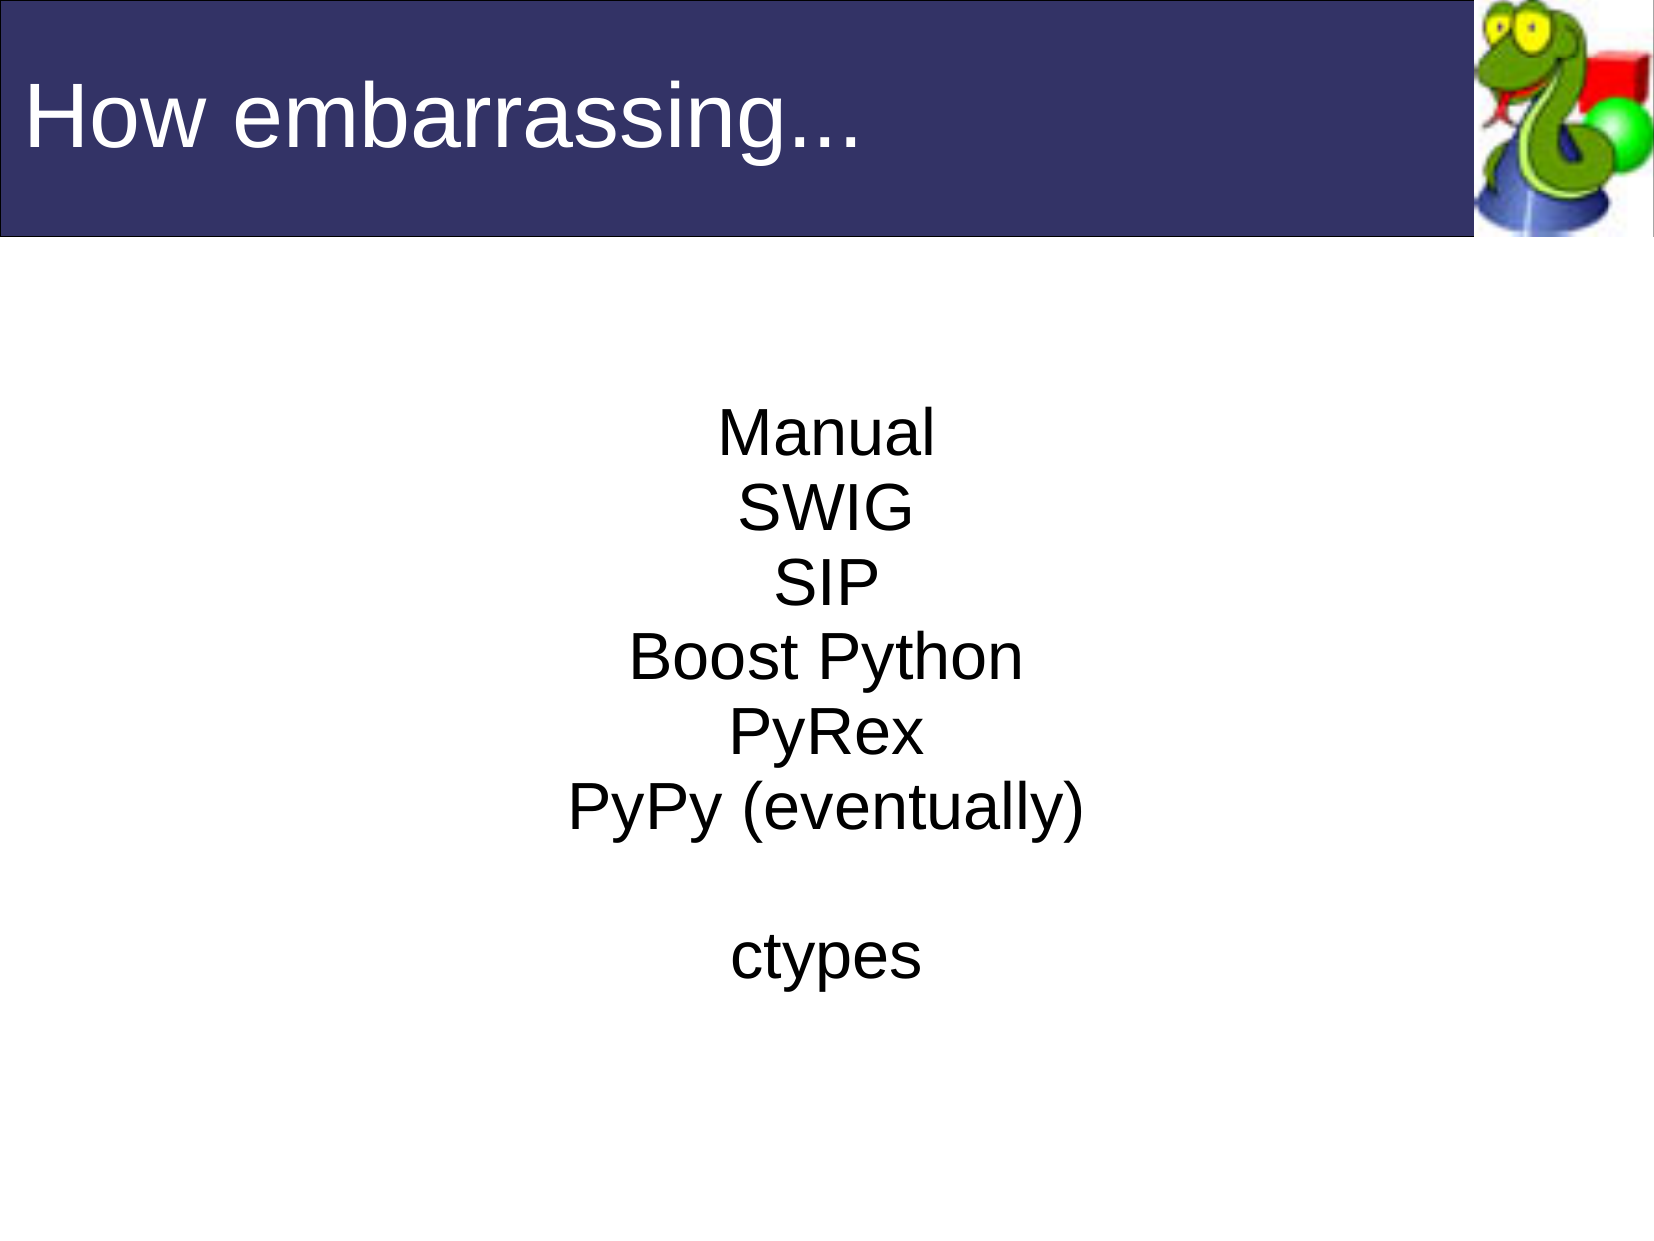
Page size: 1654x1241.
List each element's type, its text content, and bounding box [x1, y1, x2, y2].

subtitle Manual SWIG SIP Boost Python PyRex PyPy (eventually) ctypes [88, 394, 1565, 994]
title How embarrassing... [23, 11, 1477, 219]
picture [1474, 0, 1654, 237]
